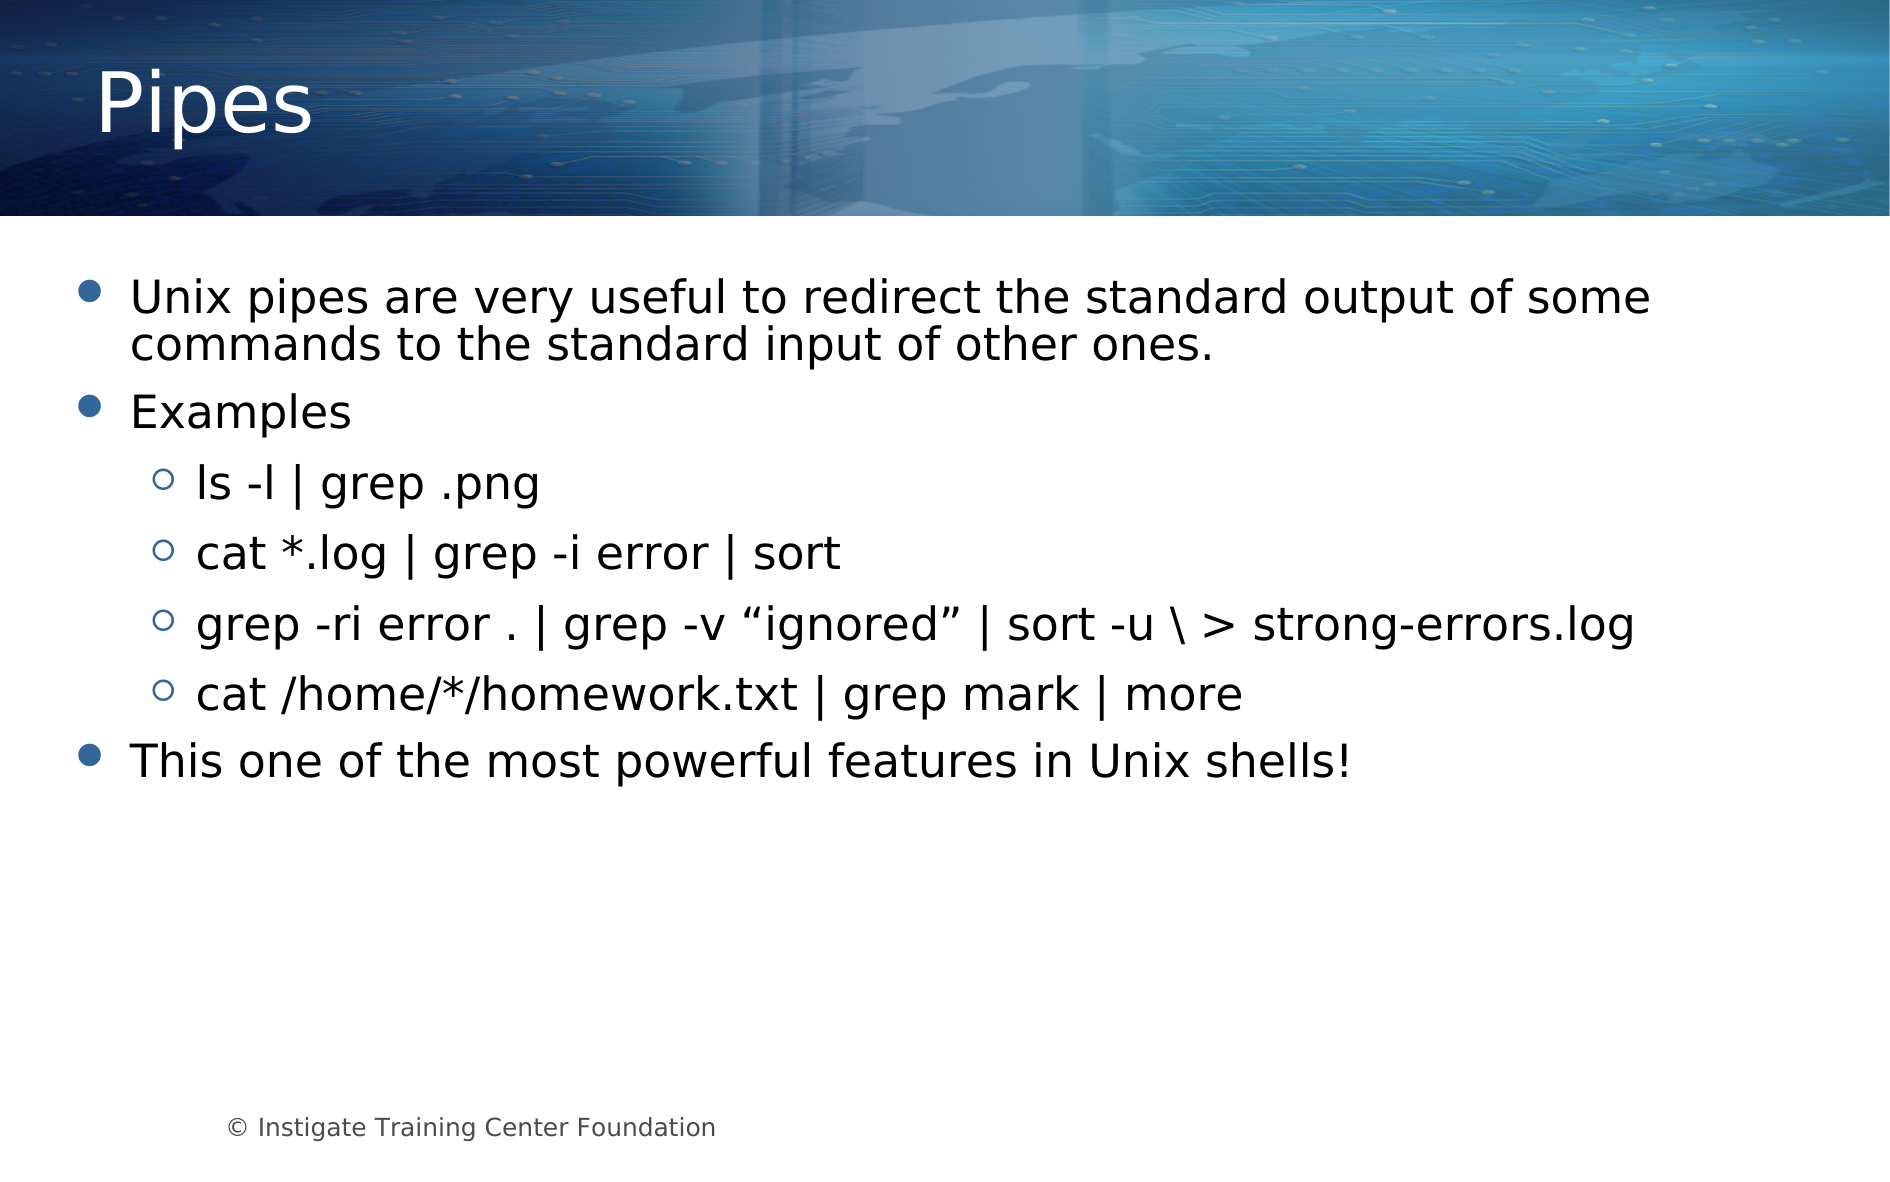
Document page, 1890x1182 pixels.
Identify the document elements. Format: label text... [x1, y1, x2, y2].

title Pipes [94, 21, 1793, 191]
list Unix pipes are very useful to redirect the standard output of some commands to the standard input of other ones. Examples ls -l | grep .png cat *.log | grep -i error | sort grep -ri error . | grep -v “ignored” | sort -u \ > strong-errors.log cat /home/*/homework.txt | grep mark | more This one of the most powerful features in Unix shells! [75, 275, 1775, 1120]
picture [0, 0, 1890, 216]
